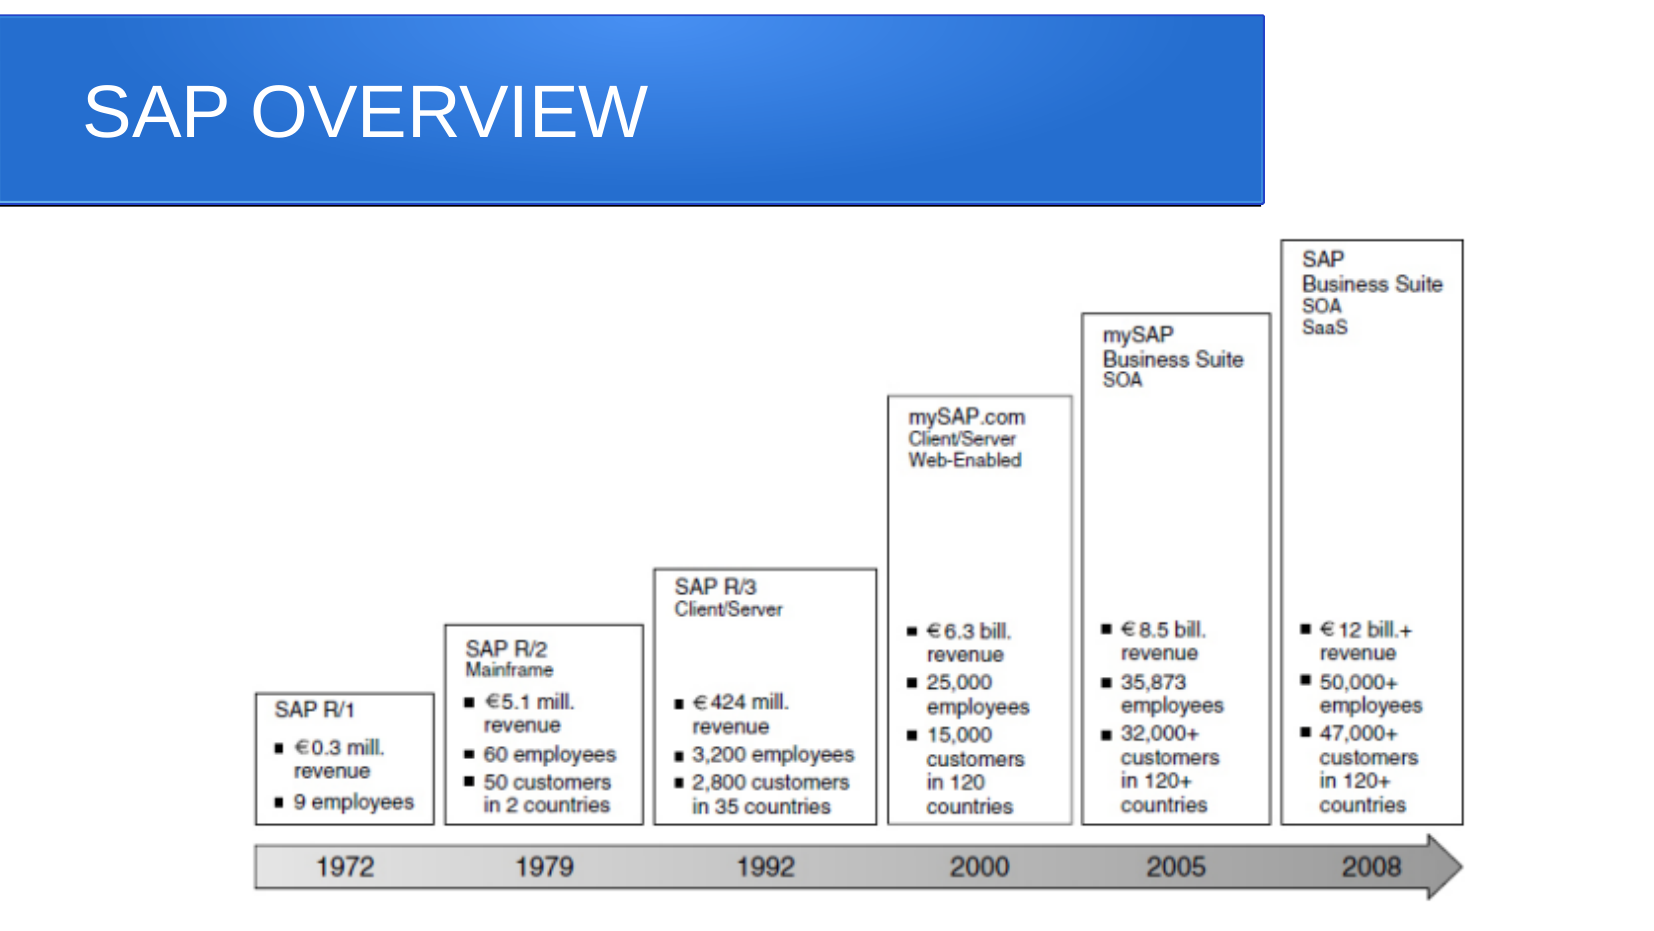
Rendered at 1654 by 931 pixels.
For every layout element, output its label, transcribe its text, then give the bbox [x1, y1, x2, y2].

title SAP OVERVIEW [82, 35, 1235, 189]
picture [236, 216, 1482, 913]
